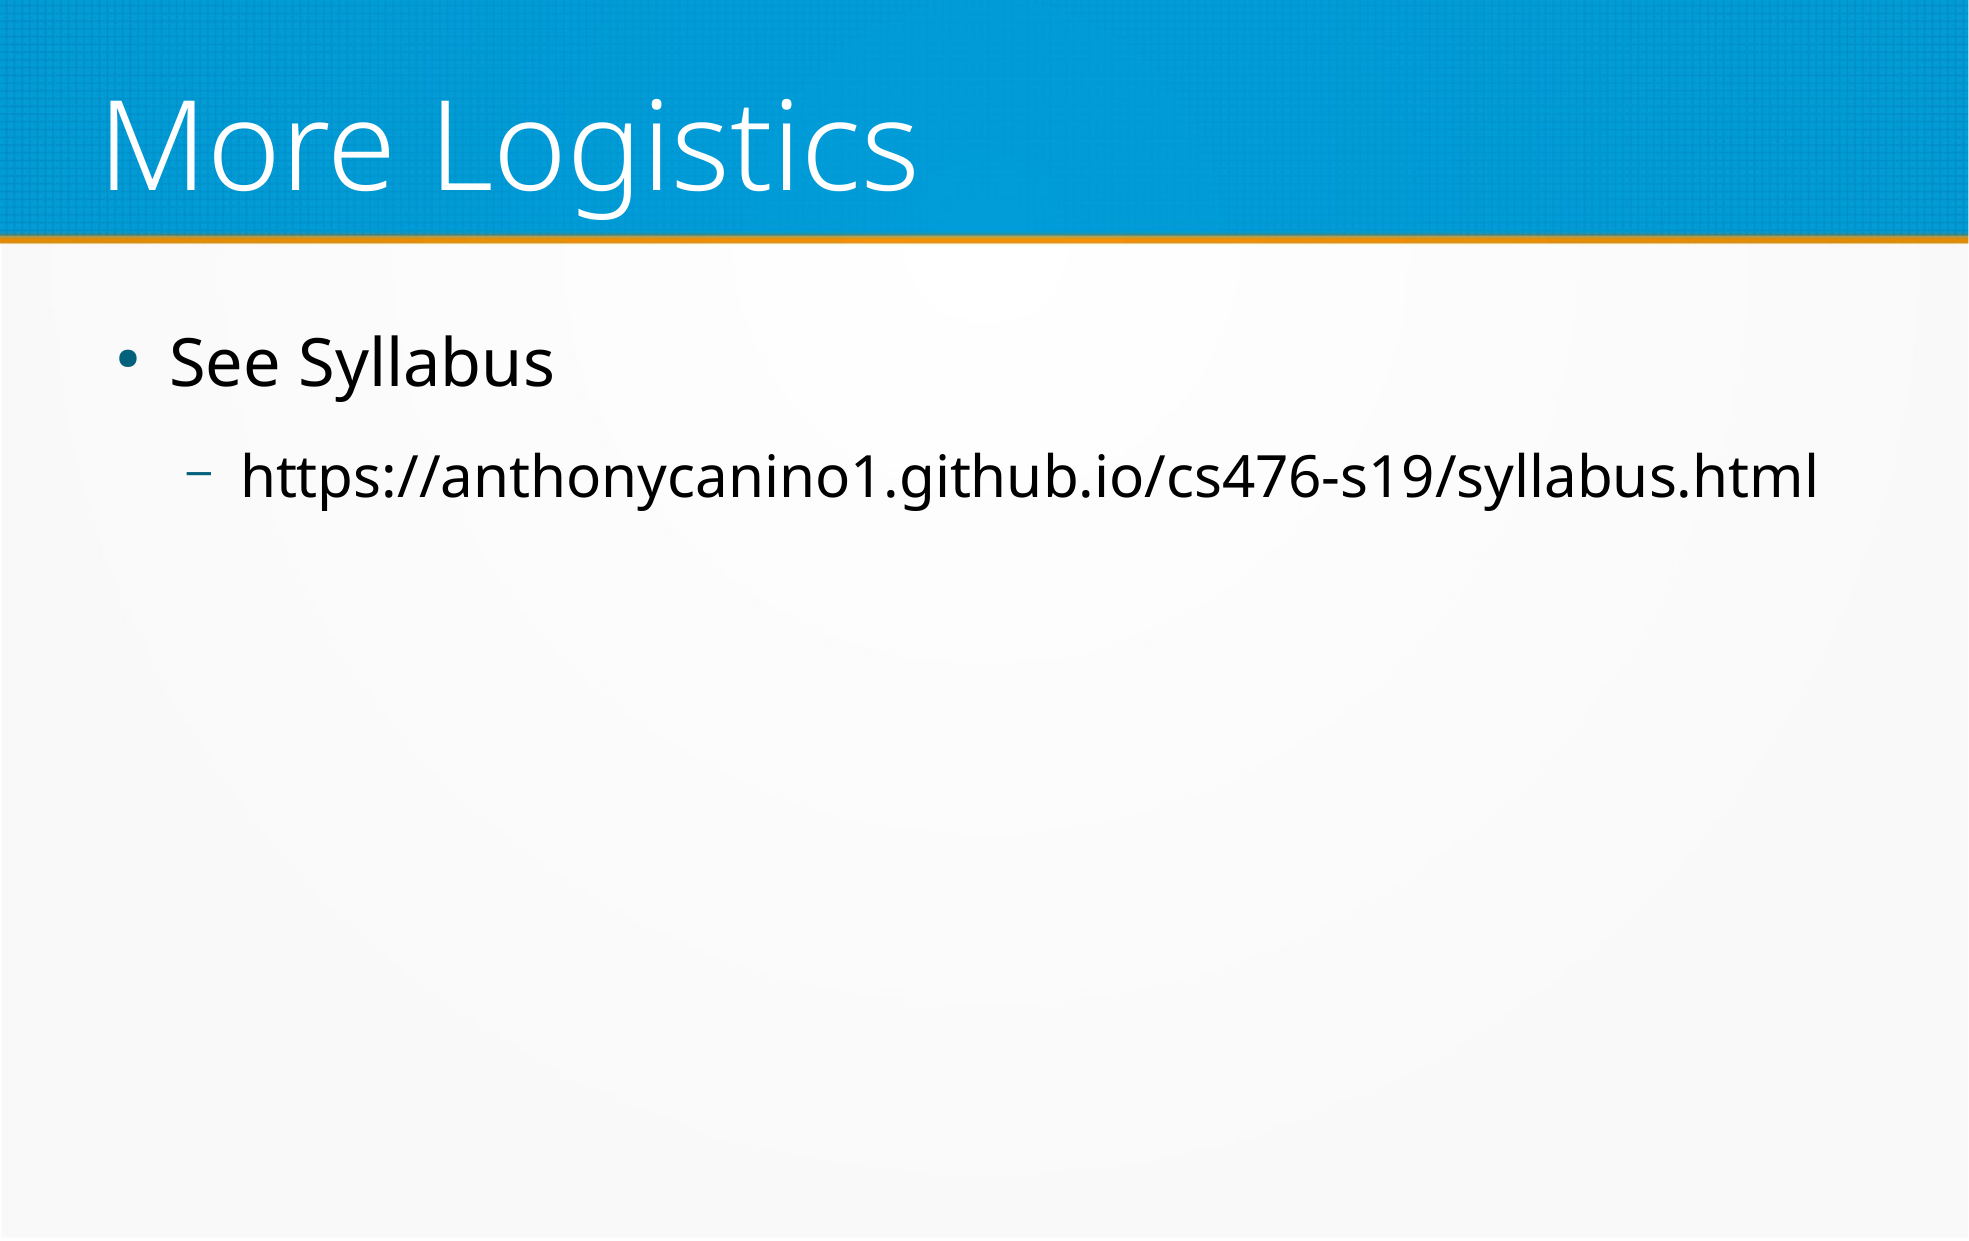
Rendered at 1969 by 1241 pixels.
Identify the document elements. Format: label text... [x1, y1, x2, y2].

title More Logistics [98, 19, 1870, 227]
list See Syllabus https://anthonycanino1.github.io/cs476-s19/syllabus.html [98, 315, 1861, 1081]
picture [0, 233, 1969, 1241]
